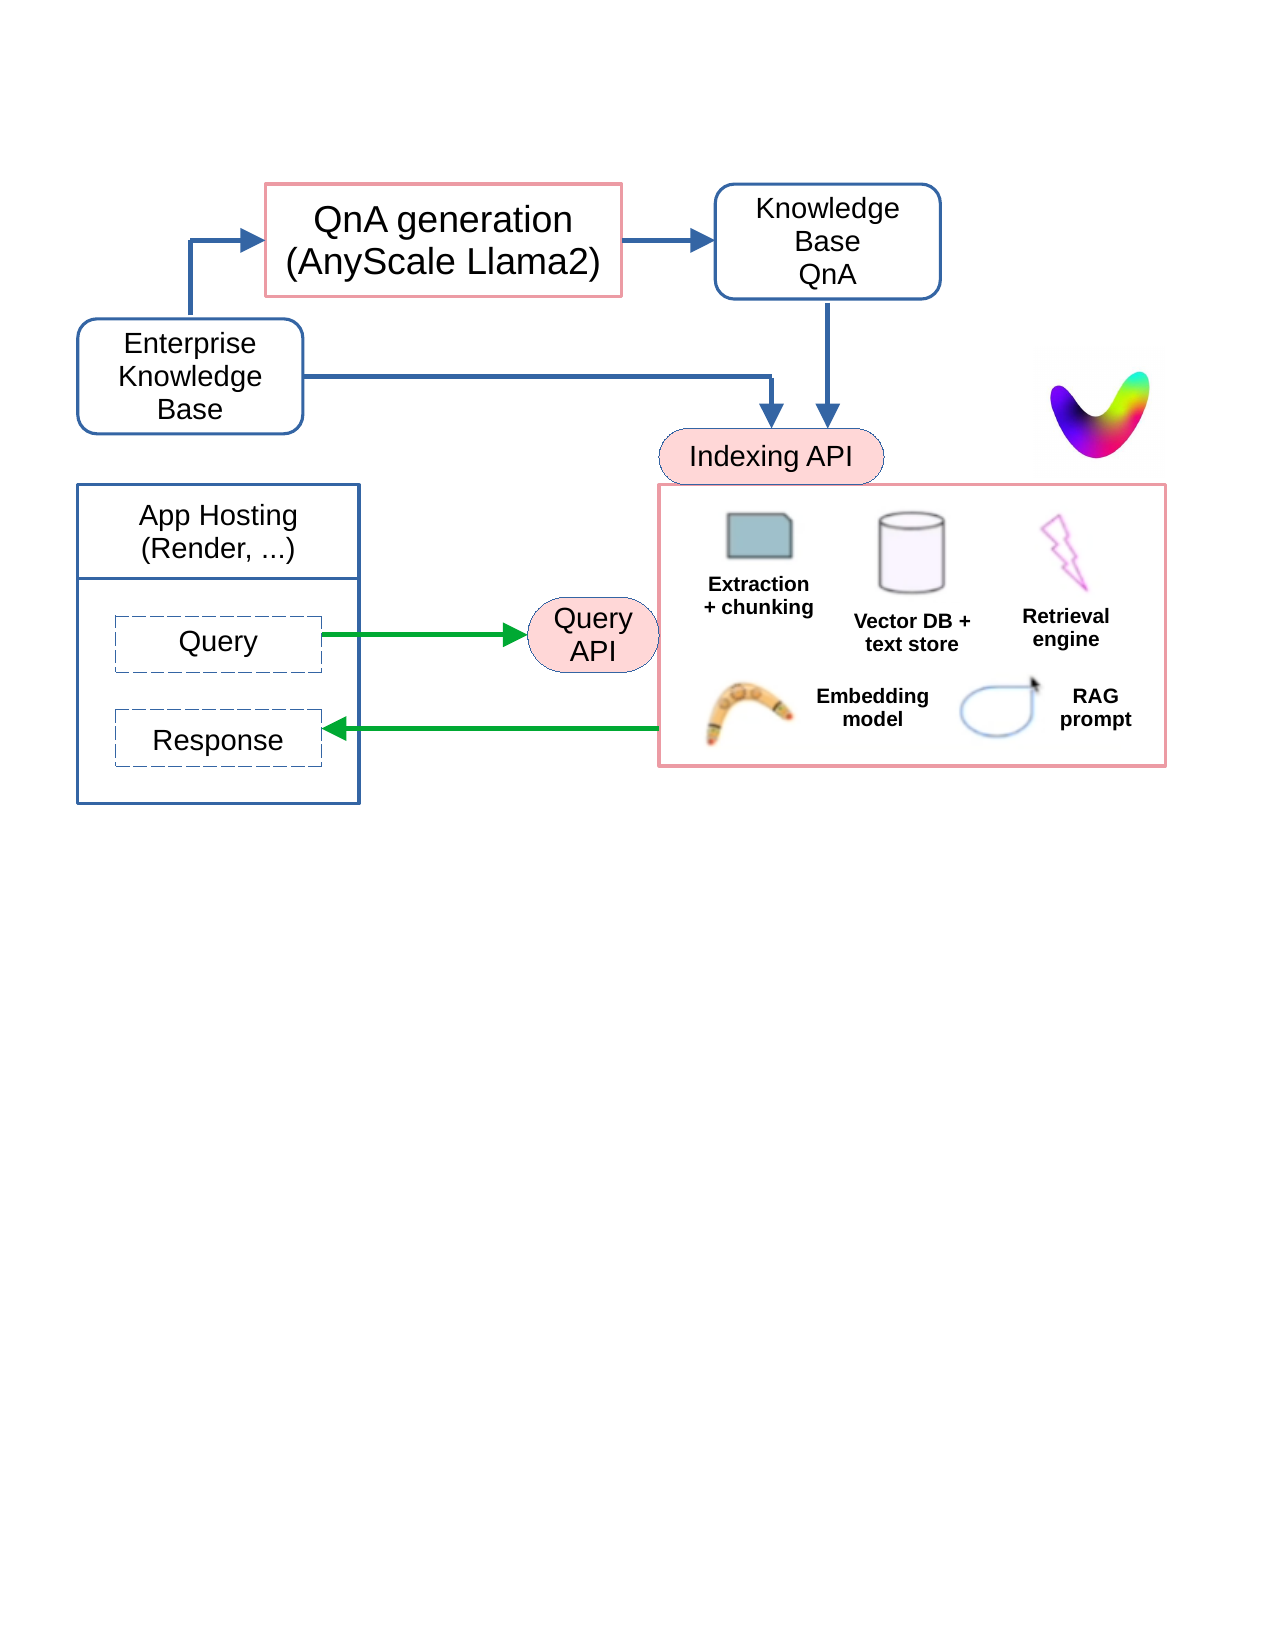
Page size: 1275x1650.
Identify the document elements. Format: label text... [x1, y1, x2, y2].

text_box Knowledge Base QnA [715, 184, 941, 300]
text_box QnA generation (AnyScale Llama2) [265, 184, 622, 297]
text_box Retrieval engine [1007, 597, 1125, 659]
text_box Query API [527, 597, 660, 673]
text_box Enterprise Knowledge Base [77, 318, 303, 434]
text_box Query Response [77, 578, 360, 804]
picture [1033, 346, 1165, 478]
text_box App Hosting (Render, ...) [77, 484, 360, 578]
picture [699, 504, 1121, 753]
text_box Extraction + chunking [688, 564, 829, 627]
text_box [659, 484, 1166, 767]
text_box Vector DB + text store [838, 602, 986, 664]
text_box Indexing API [658, 428, 885, 485]
text_box Embedding model [801, 677, 945, 739]
text_box RAG prompt [1045, 677, 1147, 739]
